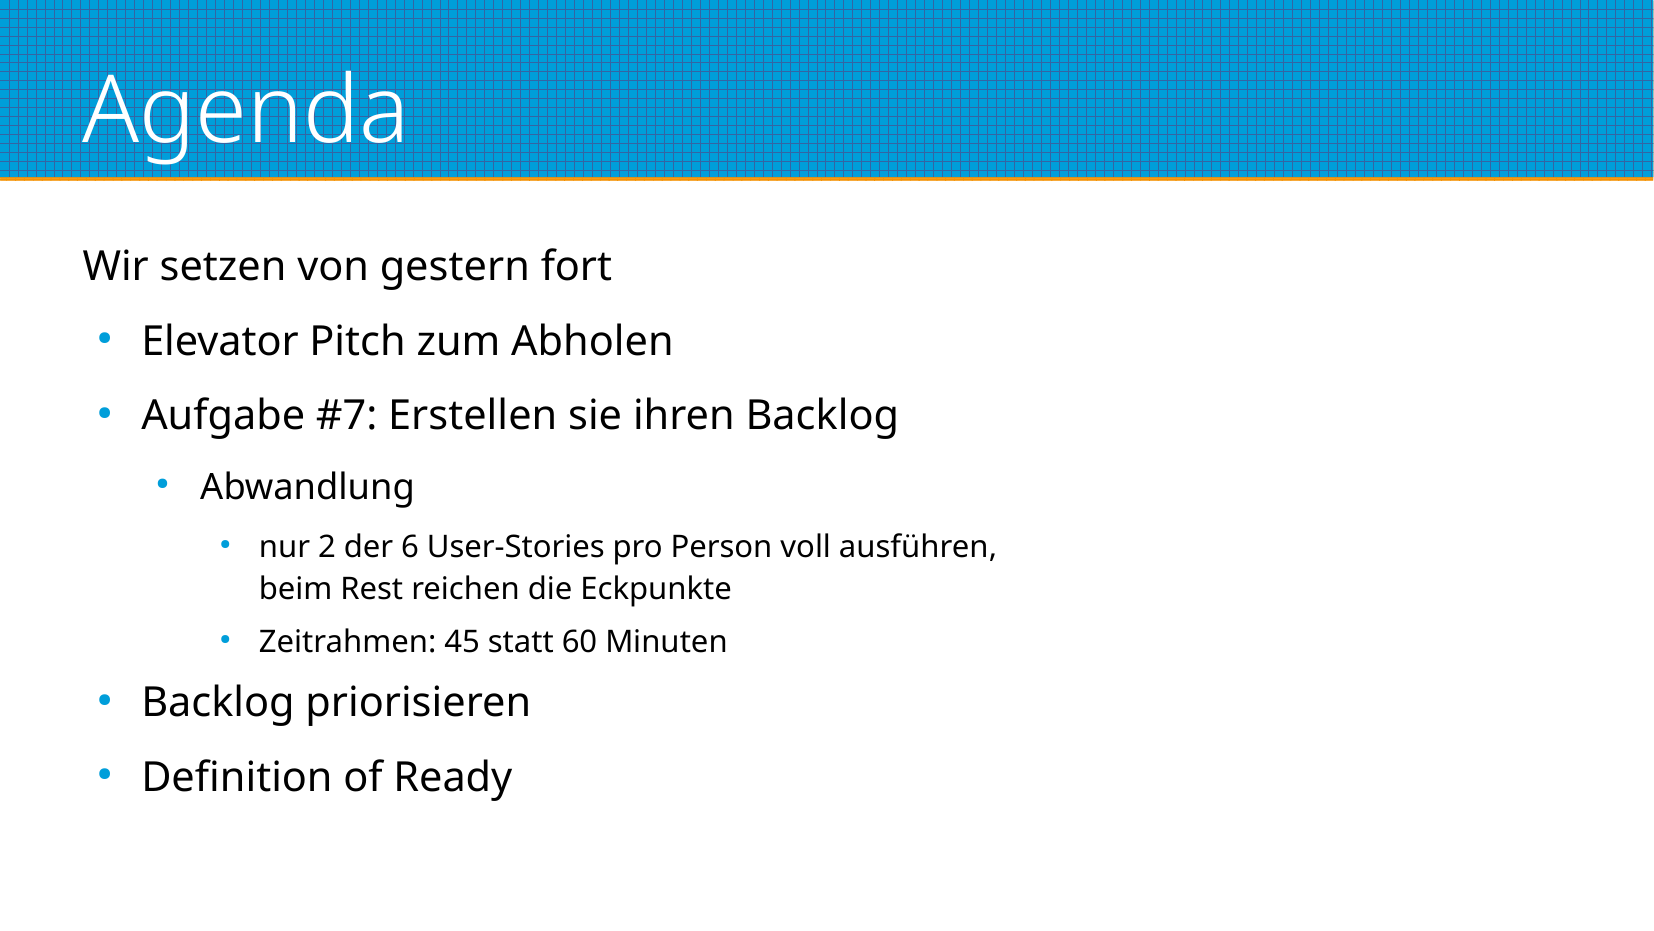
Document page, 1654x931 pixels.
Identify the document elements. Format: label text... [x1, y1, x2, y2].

list Wir setzen von gestern fort Elevator Pitch zum Abholen Aufgabe #7: Erstellen sie ihren Backlog Abwandlung nur 2 der 6 User-Stories pro Person voll ausführen, beim Rest reichen die Eckpunkte Zeitrahmen: 45 statt 60 Minuten Backlog priorisieren Definition of Ready [82, 236, 1034, 811]
title Agenda [82, 14, 1571, 171]
